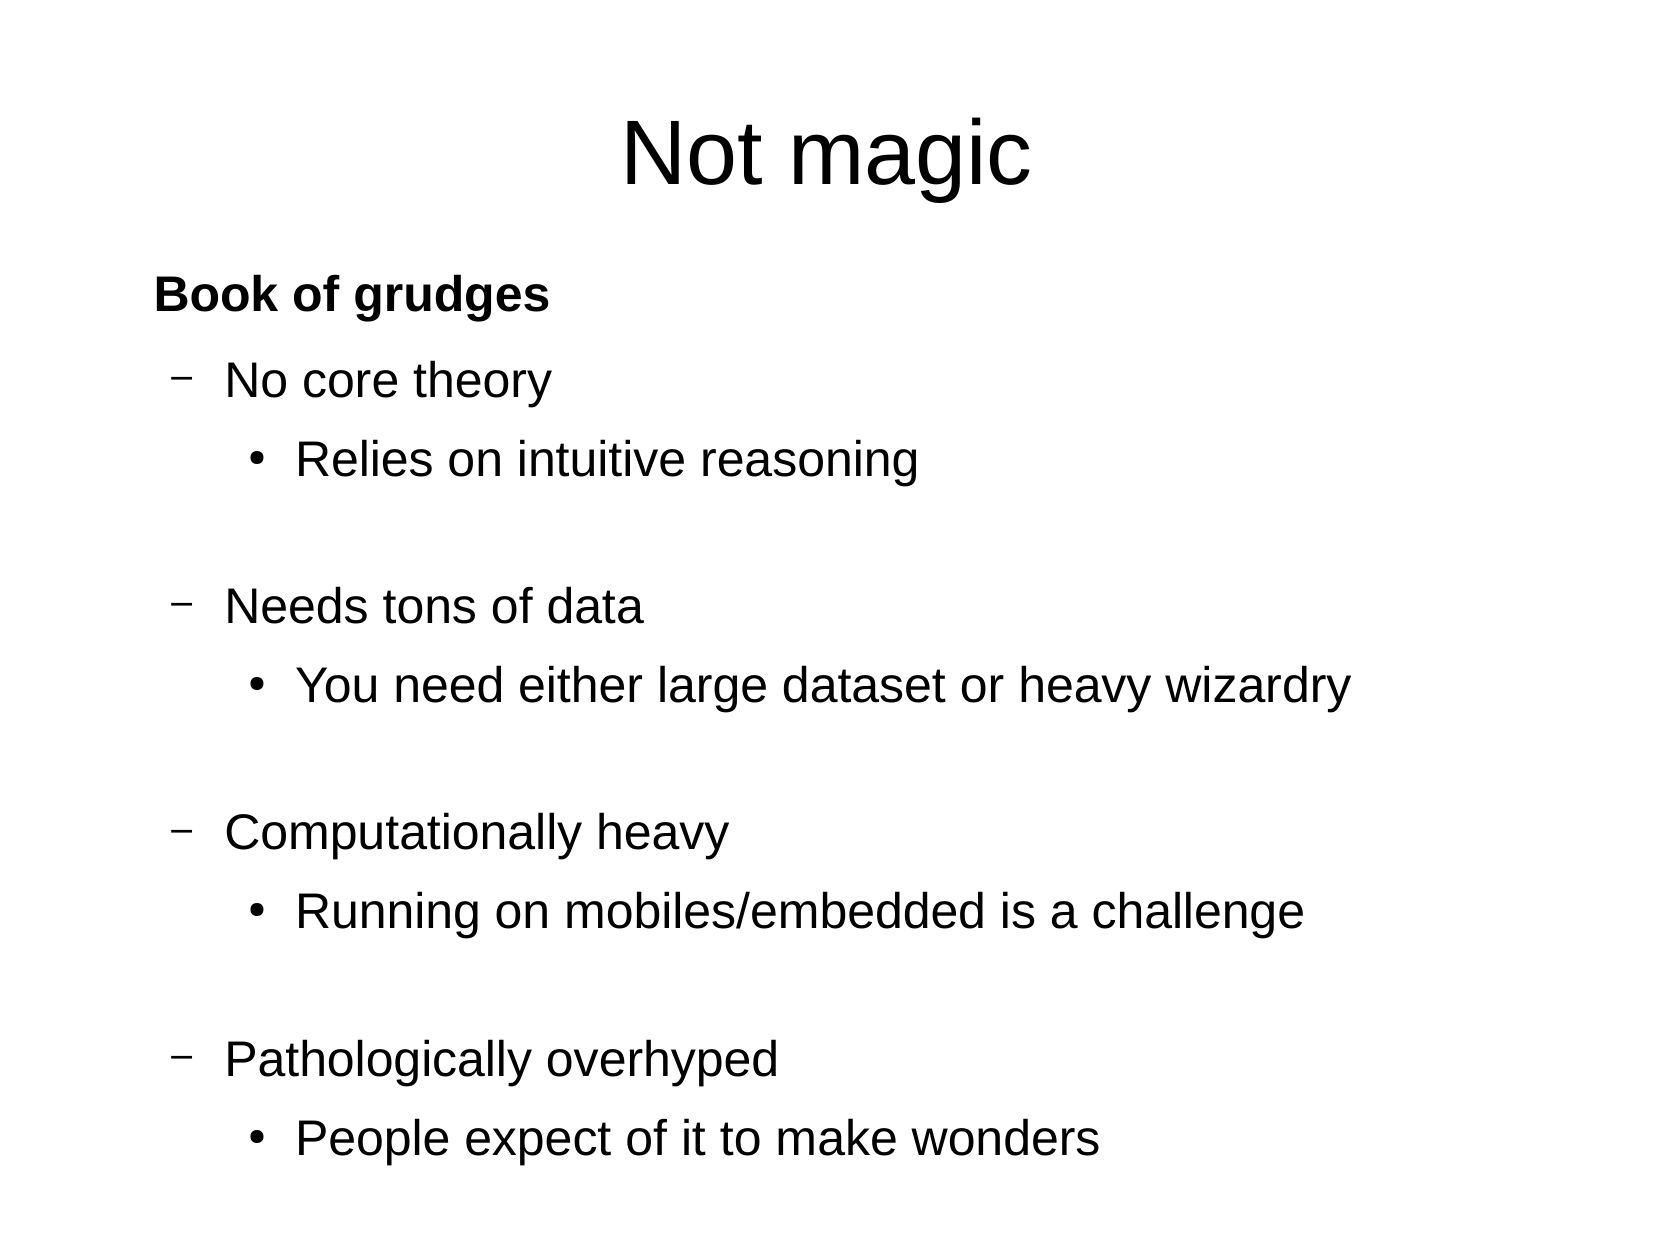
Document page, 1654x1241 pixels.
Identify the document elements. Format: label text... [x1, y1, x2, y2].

list Book of grudges No core theory Relies on intuitive reasoning Needs tons of data You need either large dataset or heavy wizardry Computationally heavy Running on mobiles/embedded is a challenge Pathologically overhyped People expect of it to make wonders [82, 266, 1571, 1207]
title Not magic [82, 49, 1571, 257]
